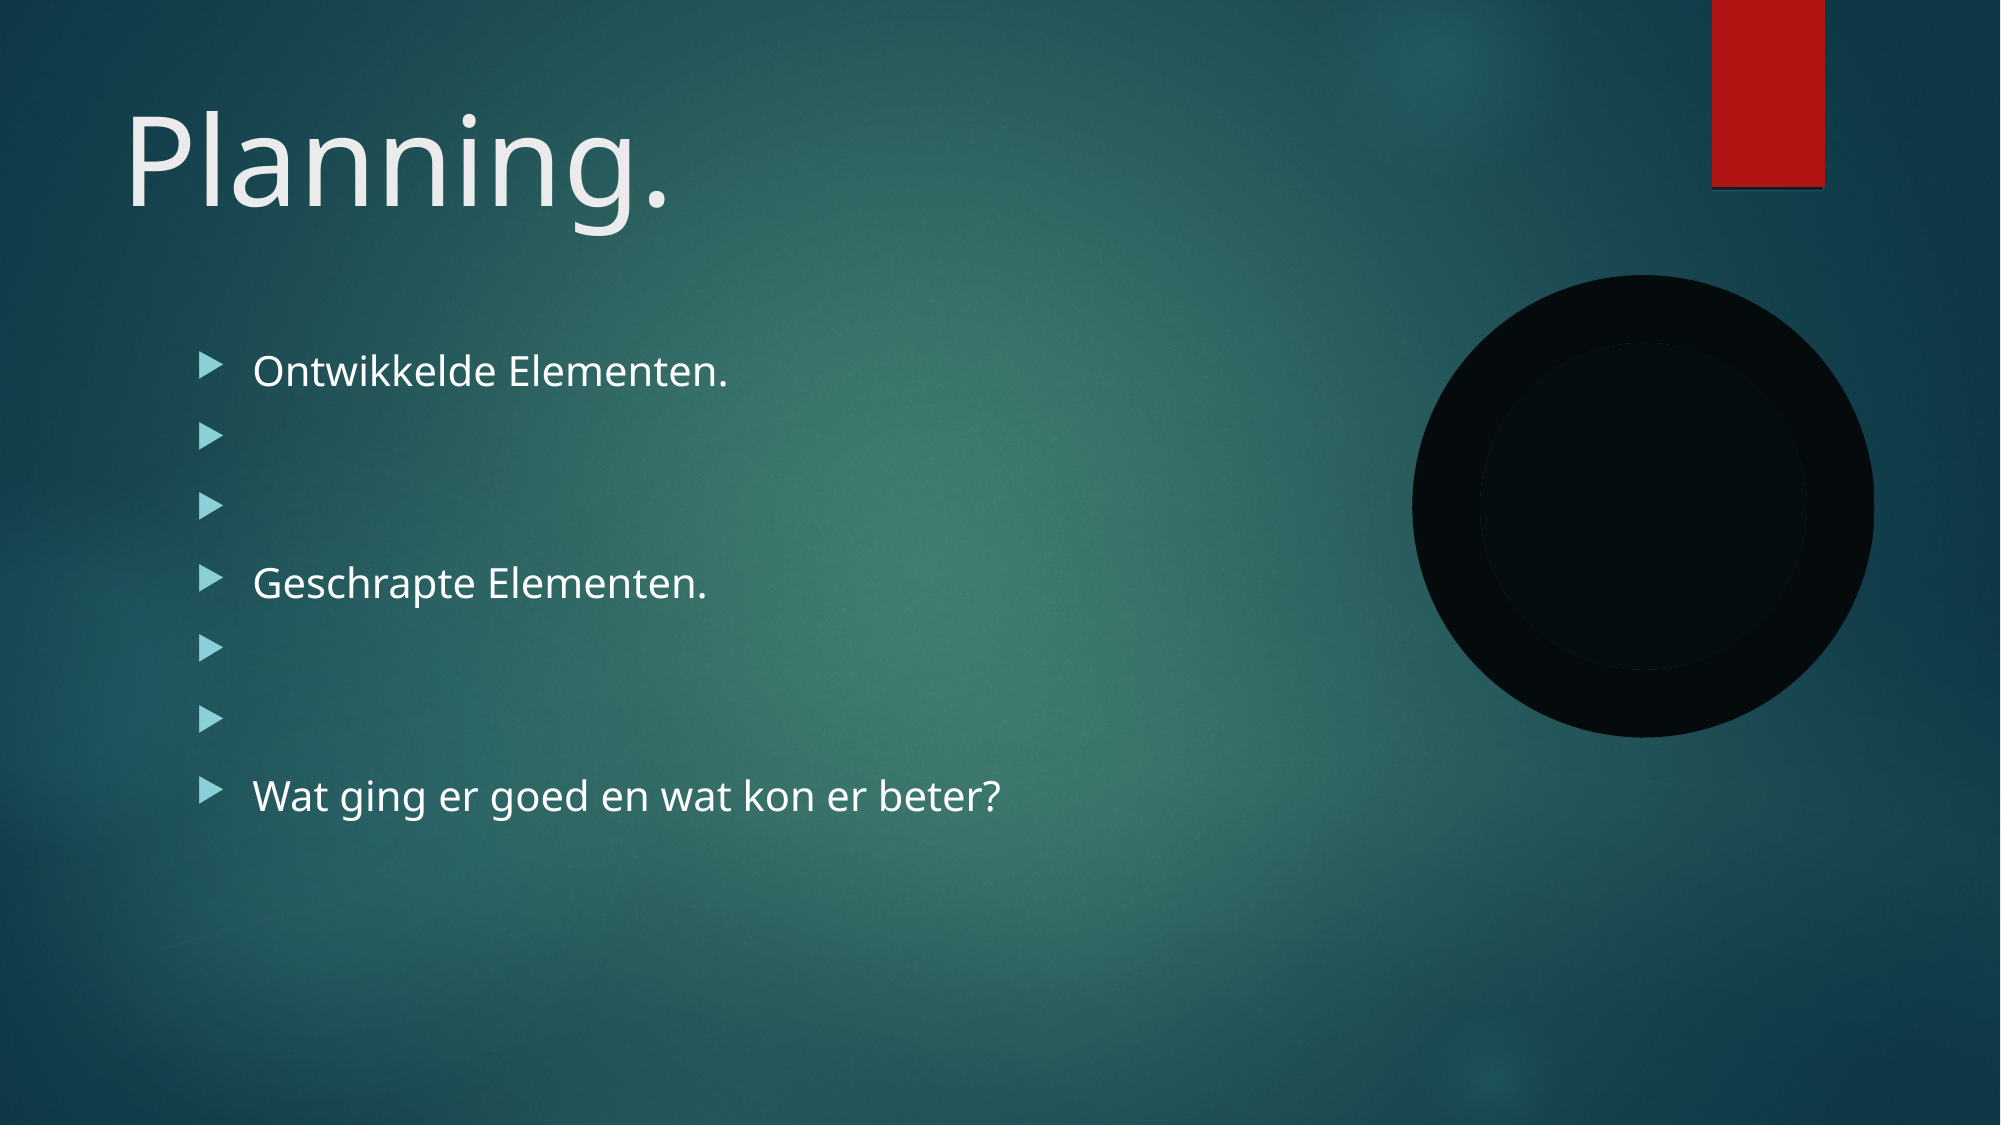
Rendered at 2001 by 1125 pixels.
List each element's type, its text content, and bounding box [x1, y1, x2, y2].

list Ontwikkelde Elementen. Geschrapte Elementen. Wat ging er goed en wat kon er beter? [181, 336, 1649, 1026]
title Planning. [106, 74, 1649, 305]
